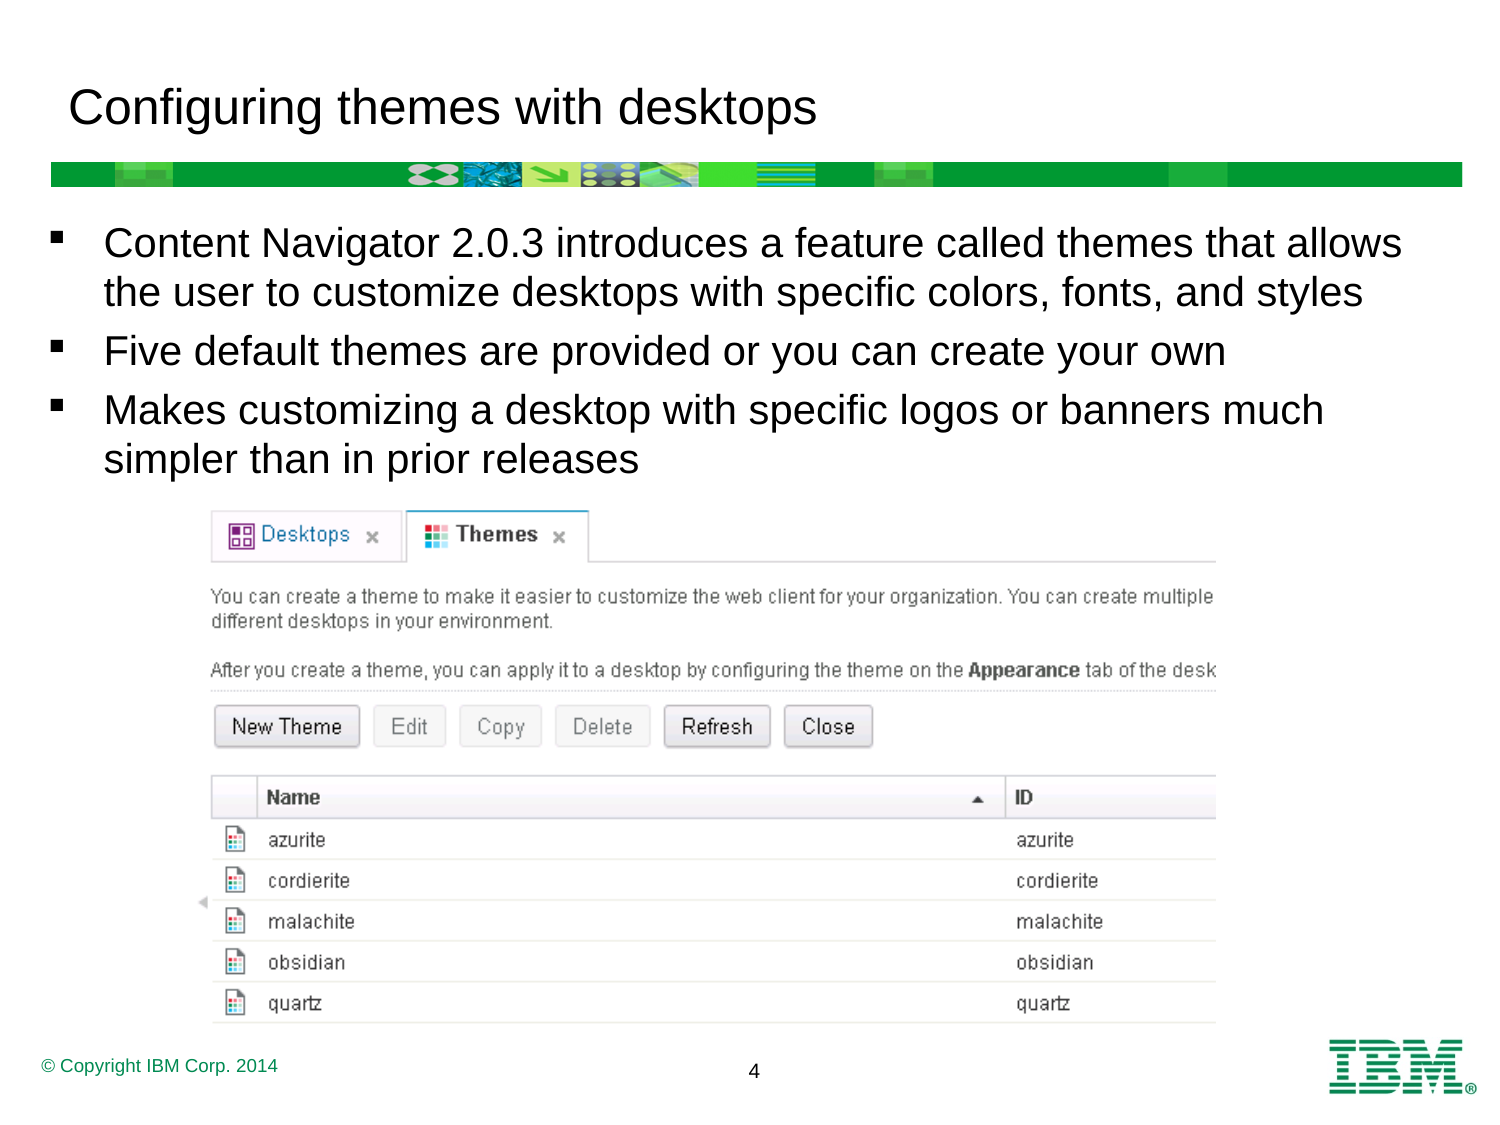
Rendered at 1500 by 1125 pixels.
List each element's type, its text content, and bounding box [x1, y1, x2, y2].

picture [1327, 1037, 1479, 1096]
title Configuring themes with desktops [53, 69, 1239, 144]
picture [50, 161, 1463, 189]
list Content Navigator 2.0.3 introduces a feature called themes that allows the user to customize desktops with specific colors, fonts, and styles Five default themes are provided or you can create your own Makes customizing a desktop with specific logos or banners much simpler than in prior releases [32, 210, 1471, 1004]
picture [195, 509, 1216, 1040]
